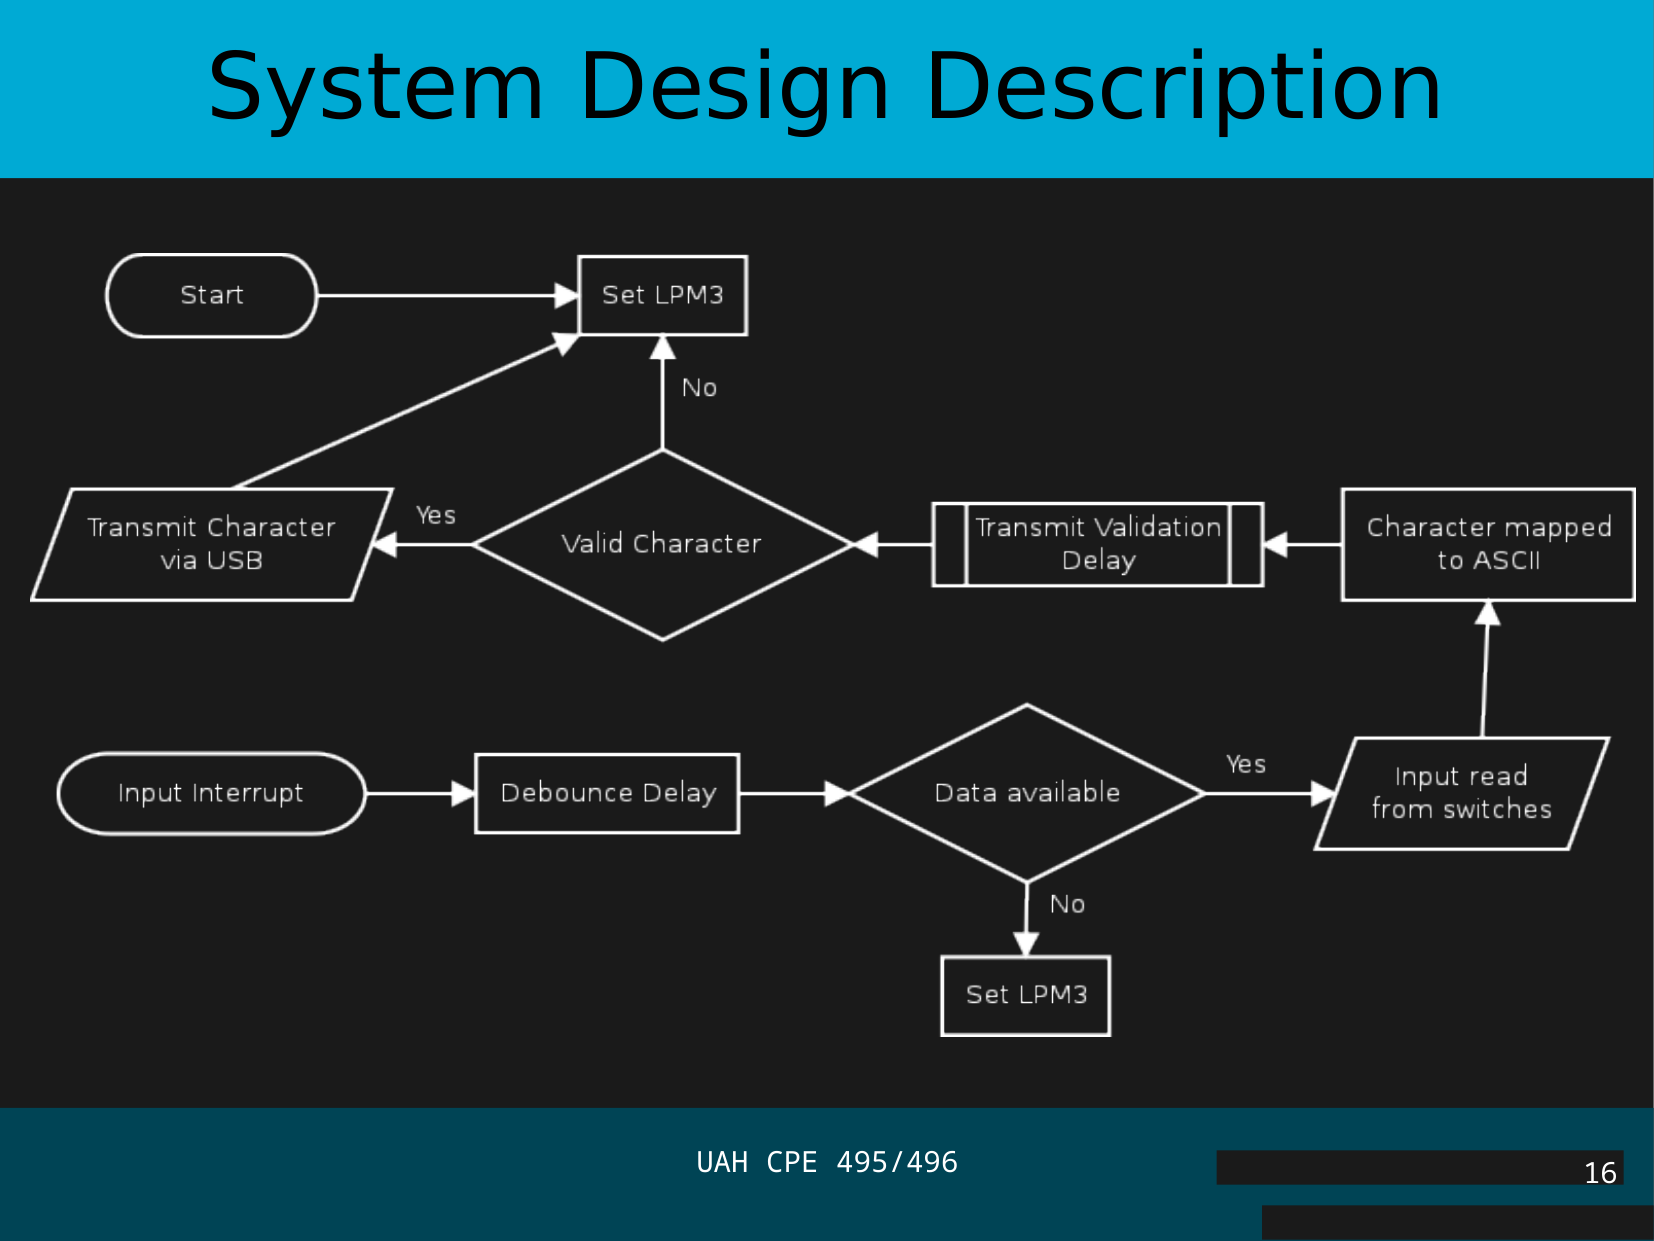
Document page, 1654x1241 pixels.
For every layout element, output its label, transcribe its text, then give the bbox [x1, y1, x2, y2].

title System Design Description [82, 8, 1571, 166]
picture [30, 253, 1636, 1037]
